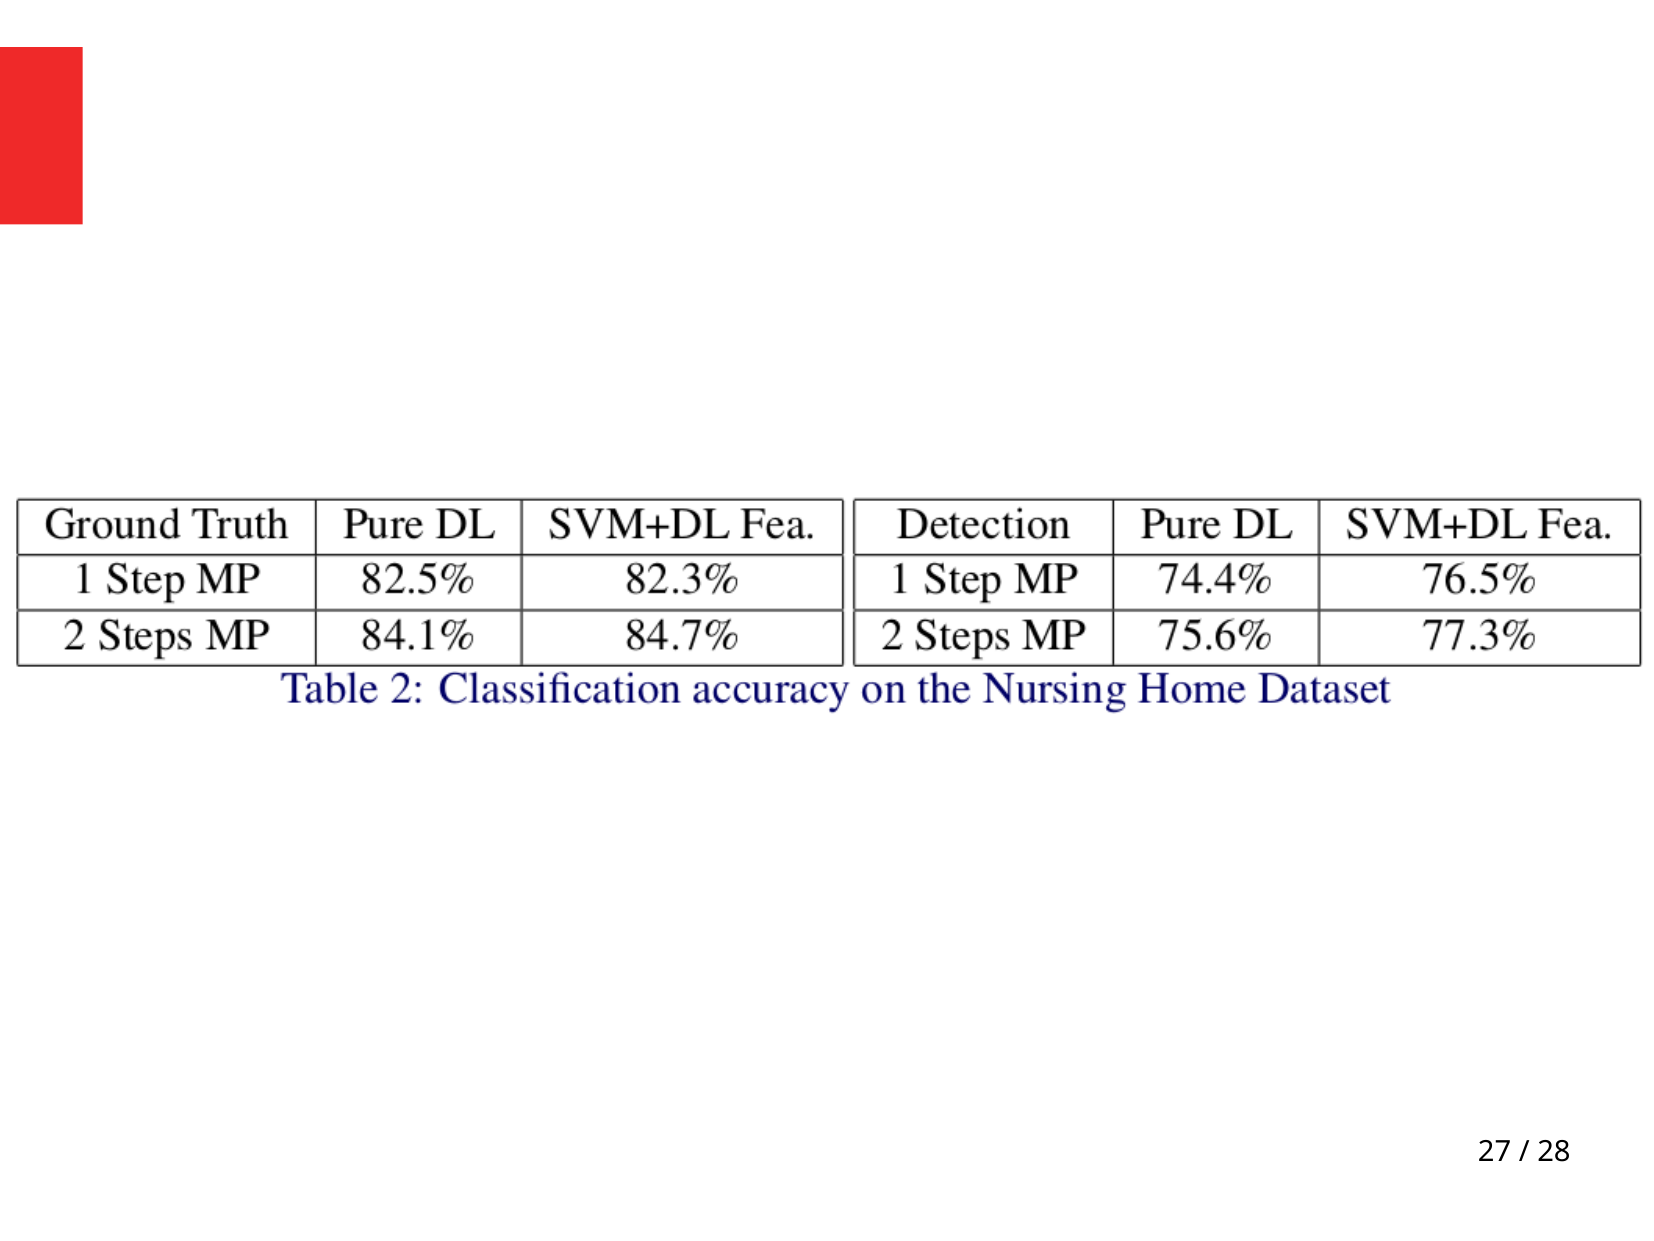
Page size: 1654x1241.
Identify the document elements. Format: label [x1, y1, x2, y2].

picture [12, 479, 1654, 717]
